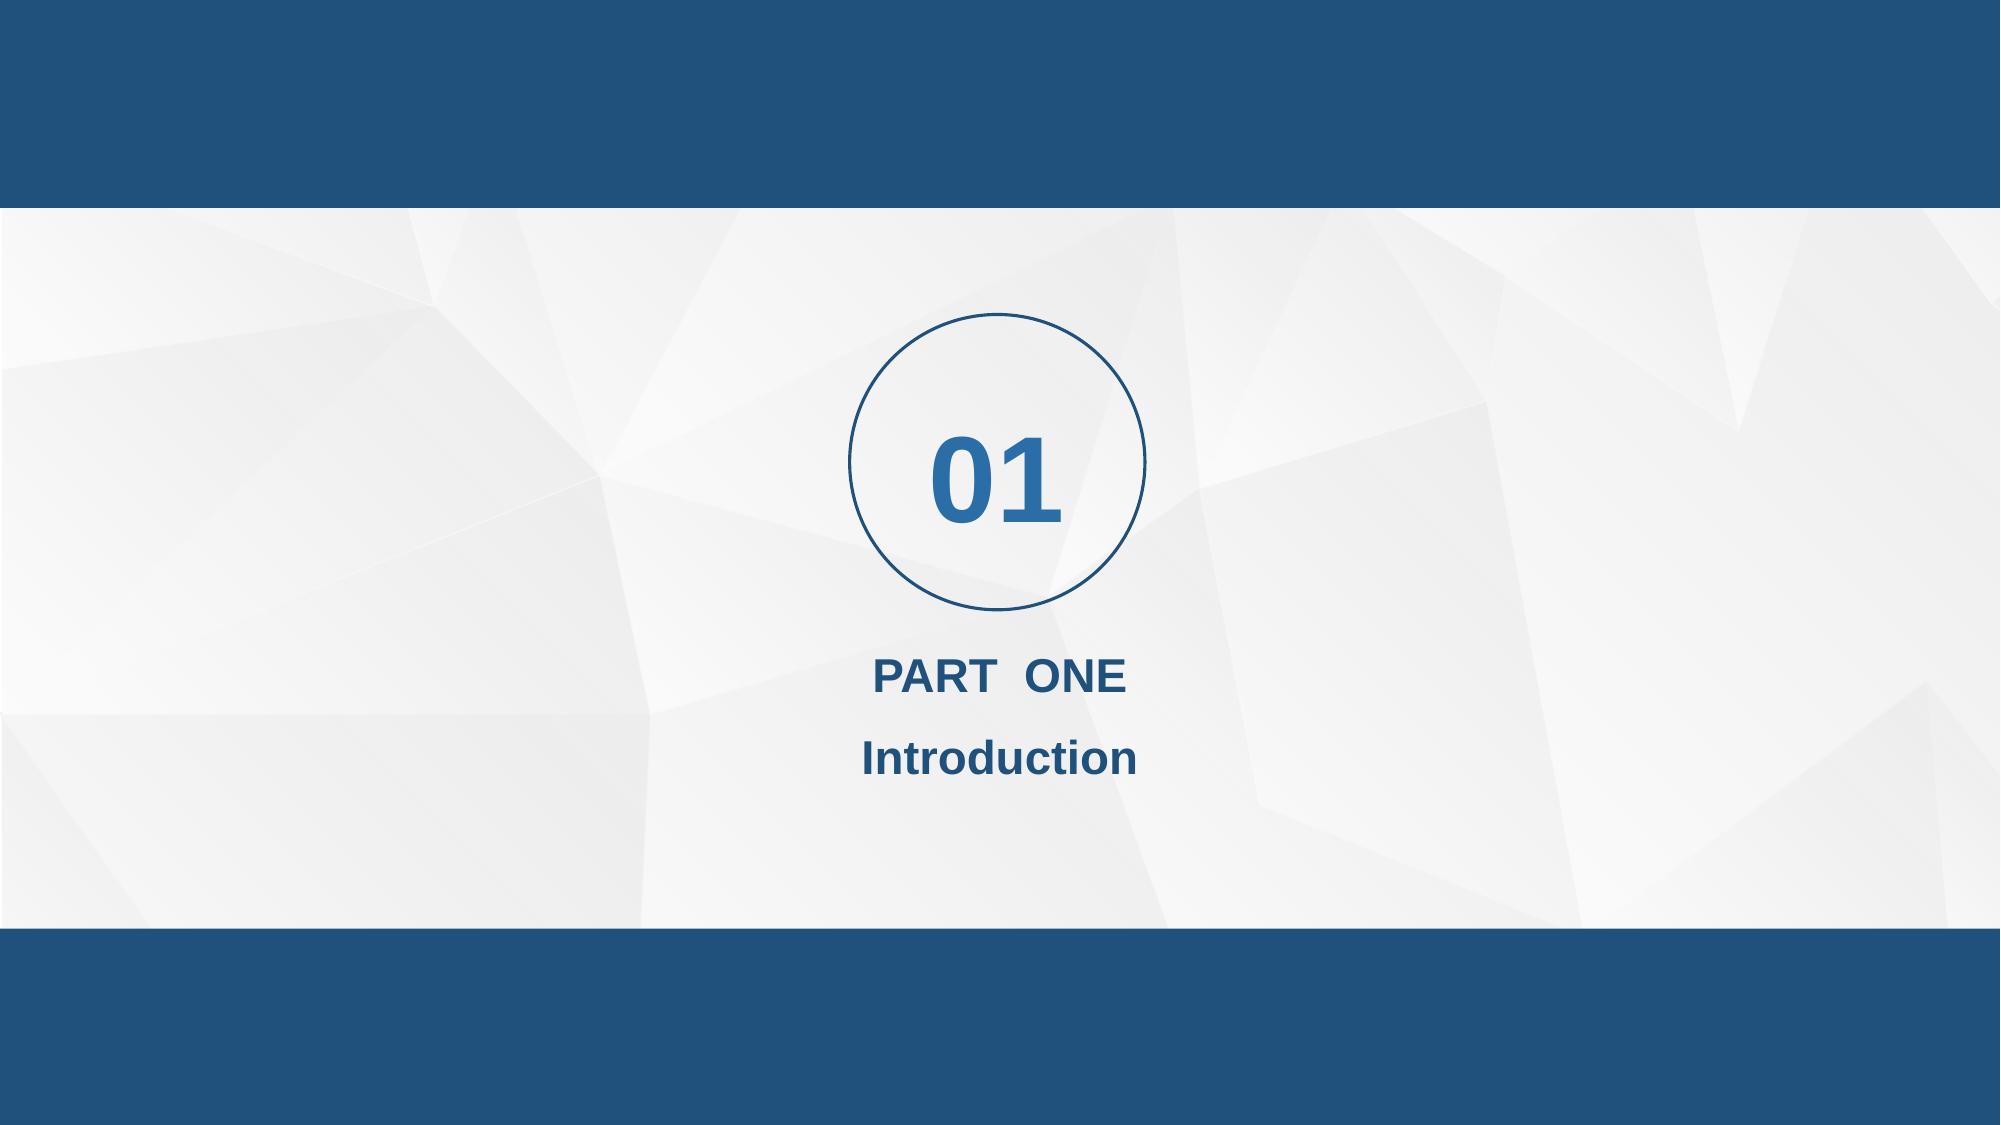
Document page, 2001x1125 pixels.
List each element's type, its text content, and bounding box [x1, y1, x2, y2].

list Introduction [573, 717, 1427, 799]
list PART ONE [844, 635, 1156, 717]
picture [0, 0, 2001, 1125]
list 01 [914, 397, 1086, 563]
